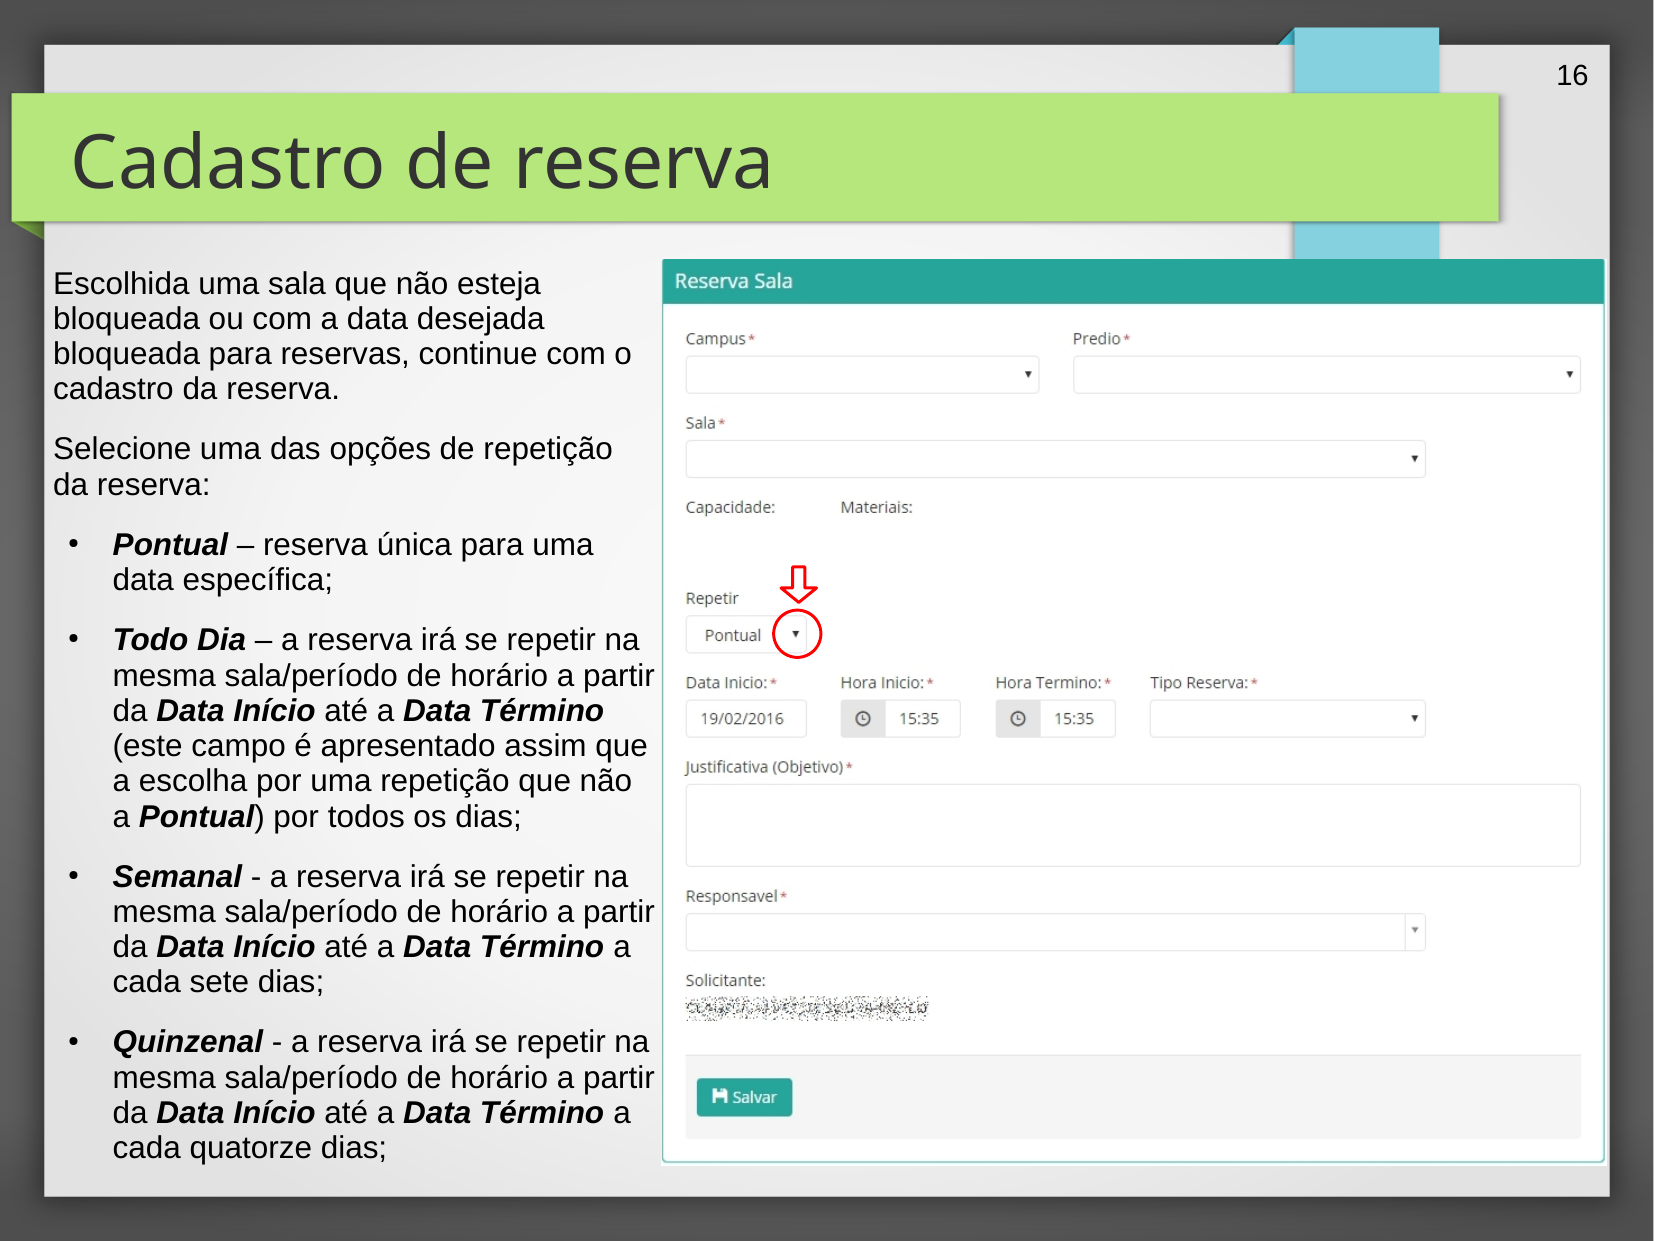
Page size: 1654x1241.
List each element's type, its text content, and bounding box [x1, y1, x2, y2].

picture [0, 0, 1654, 1241]
list Escolhida uma sala que não esteja bloqueada ou com a data desejada bloqueada para reservas, continue com o cadastro da reserva. Selecione uma das opções de repetição da reserva: Pontual – reserva única para uma data específica; Todo Dia – a reserva irá se repetir na mesma sala/período de horário a partir da Data Início até a Data Término (este campo é apresentado assim que a escolha por uma repetição que não a Pontual) por todos os dias; Semanal - a reserva irá se repetir na mesma sala/período de horário a partir da Data Início até a Data Término a cada sete dias; Quinzenal - a reserva irá se repetir na mesma sala/período de horário a partir da Data Início até a Data Término a cada quatorze dias; [53, 265, 656, 1188]
title Cadastro de reserva [70, 106, 1229, 213]
